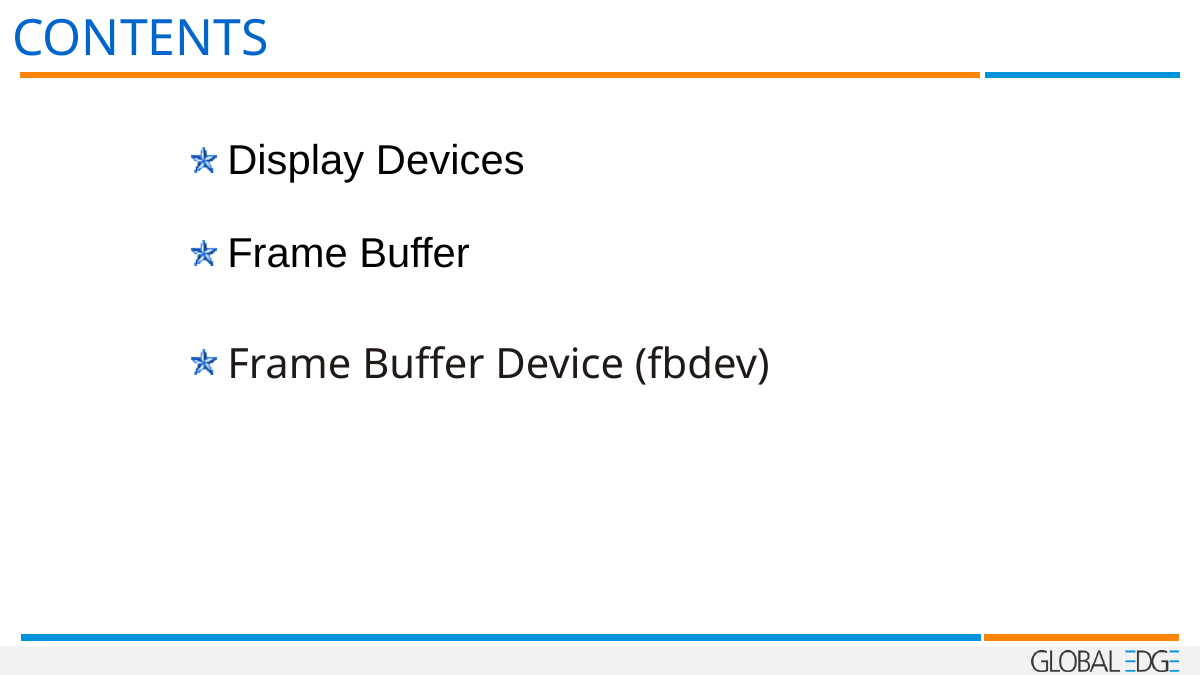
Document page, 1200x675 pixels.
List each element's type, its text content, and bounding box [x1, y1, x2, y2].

picture [1031, 650, 1179, 672]
title CONTENTS [12, 6, 1088, 66]
text_box Display Devices Frame Buffer Frame Buffer Device (fbdev) [177, 129, 993, 525]
